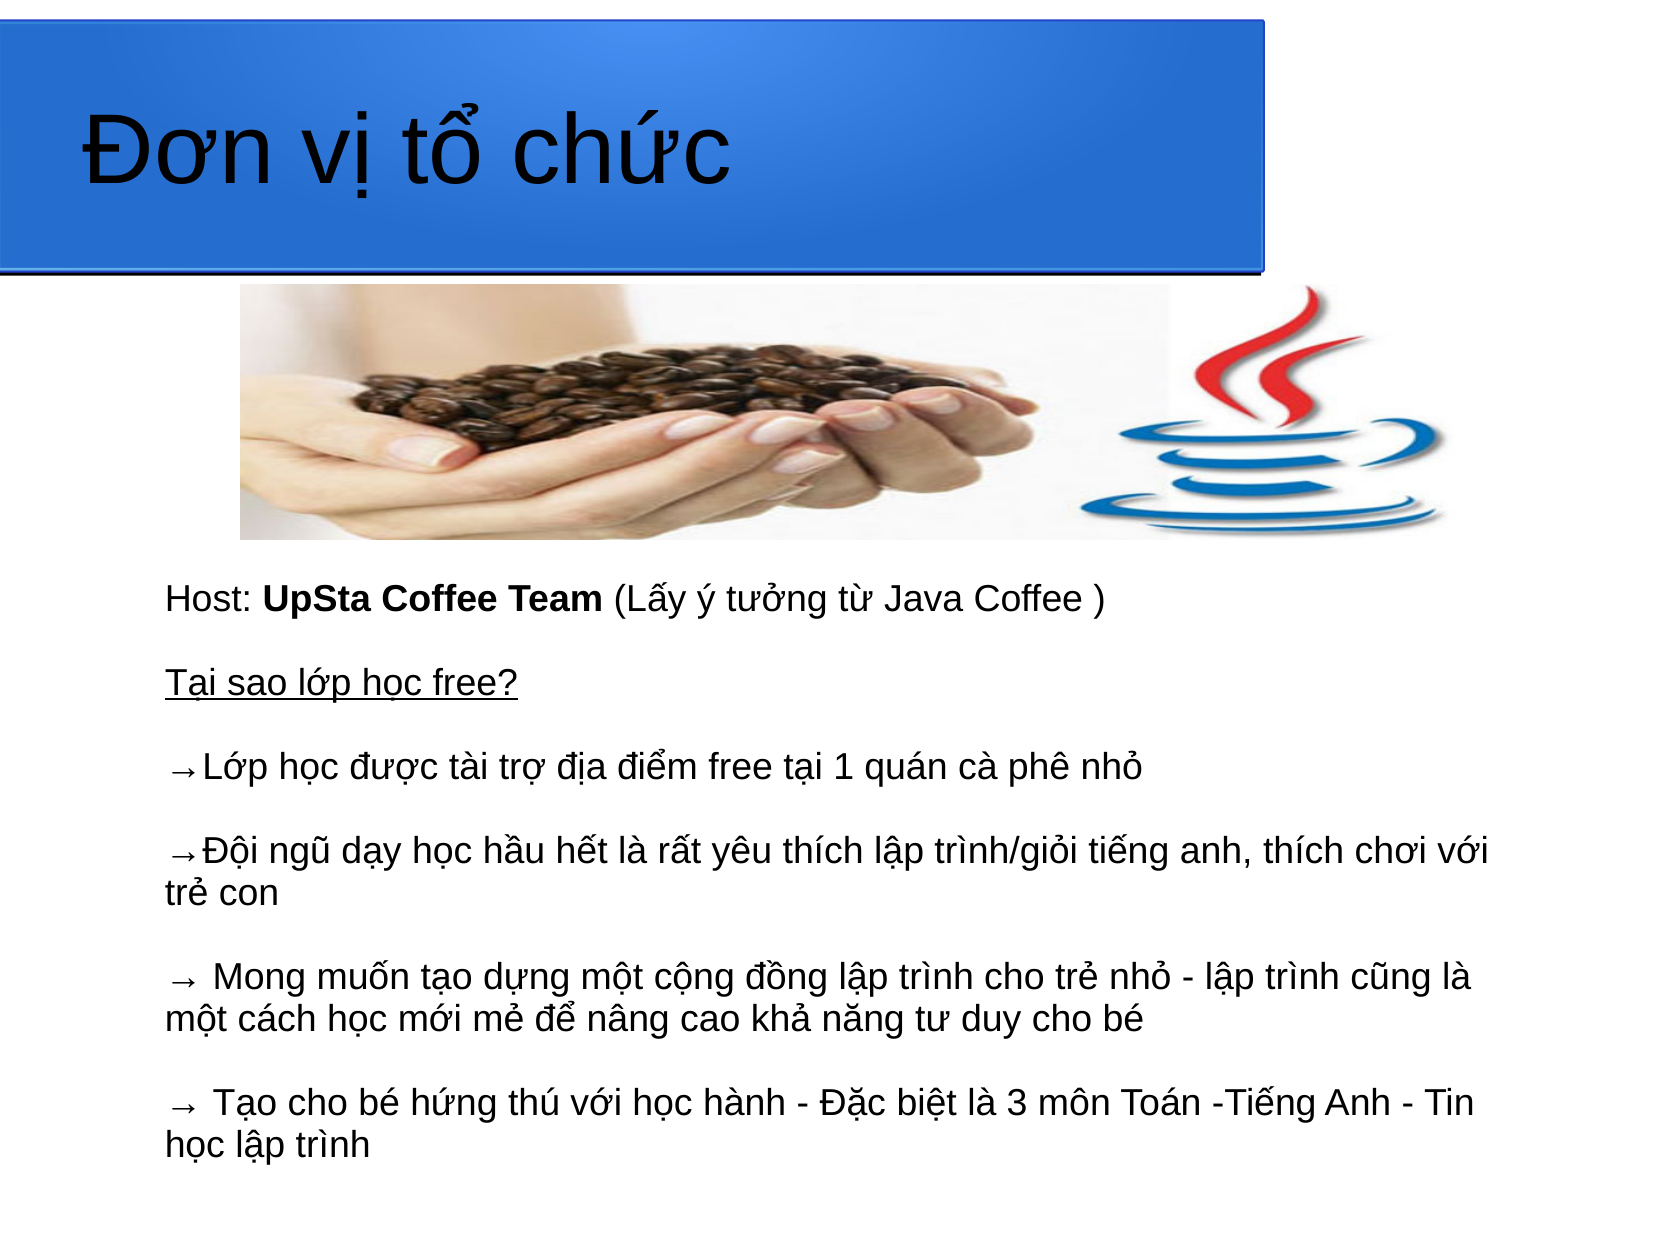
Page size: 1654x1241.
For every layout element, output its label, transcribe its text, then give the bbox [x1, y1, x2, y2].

picture [240, 284, 1471, 541]
text_box Host: UpSta Coffee Team (Lấy ý tưởng từ Java Coffee ) Tại sao lớp học free? →Lớp học được tài trợ địa điểm free tại 1 quán cà phê nhỏ →Đội ngũ dạy học hầu hết là rất yêu thích lập trình/giỏi tiếng anh, thích chơi với trẻ con → Mong muốn tạo dựng một cộng đồng lập trình cho trẻ nhỏ - lập trình cũng là một cách học mới mẻ để nâng cao khả năng tư duy cho bé → Tạo cho bé hứng thú với học hành - Đặc biệt là 3 môn Toán -Tiếng Anh - Tin học lập trình [150, 570, 1531, 1173]
title Đơn vị tổ chức [82, 47, 1235, 252]
